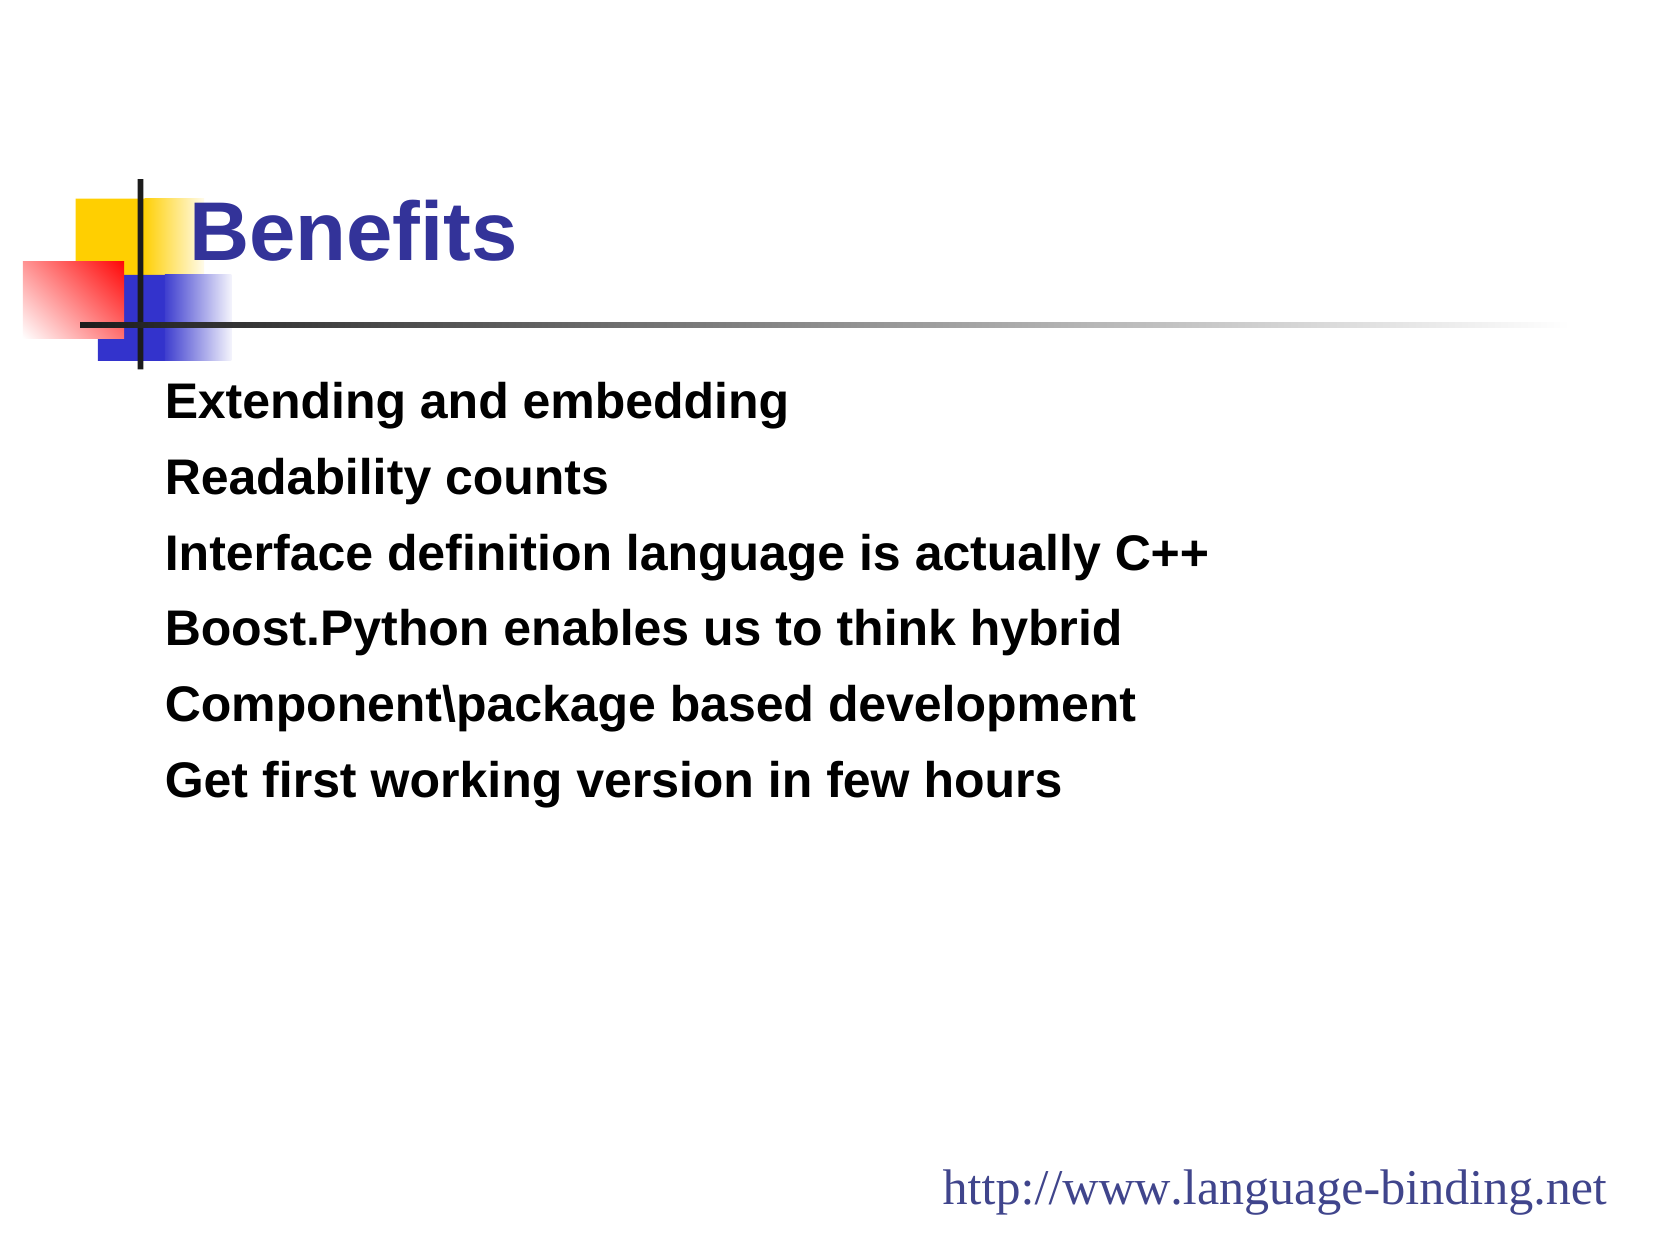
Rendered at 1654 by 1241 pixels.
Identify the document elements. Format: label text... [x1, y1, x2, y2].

text_box Extending and embedding Readability counts Interface definition language is actually C++ Boost.Python enables us to think hybrid Component\package based development Get first working version in few hours [149, 375, 1538, 815]
text_box http://www.language-binding.net [937, 1162, 1613, 1216]
title Benefits [189, 187, 567, 281]
